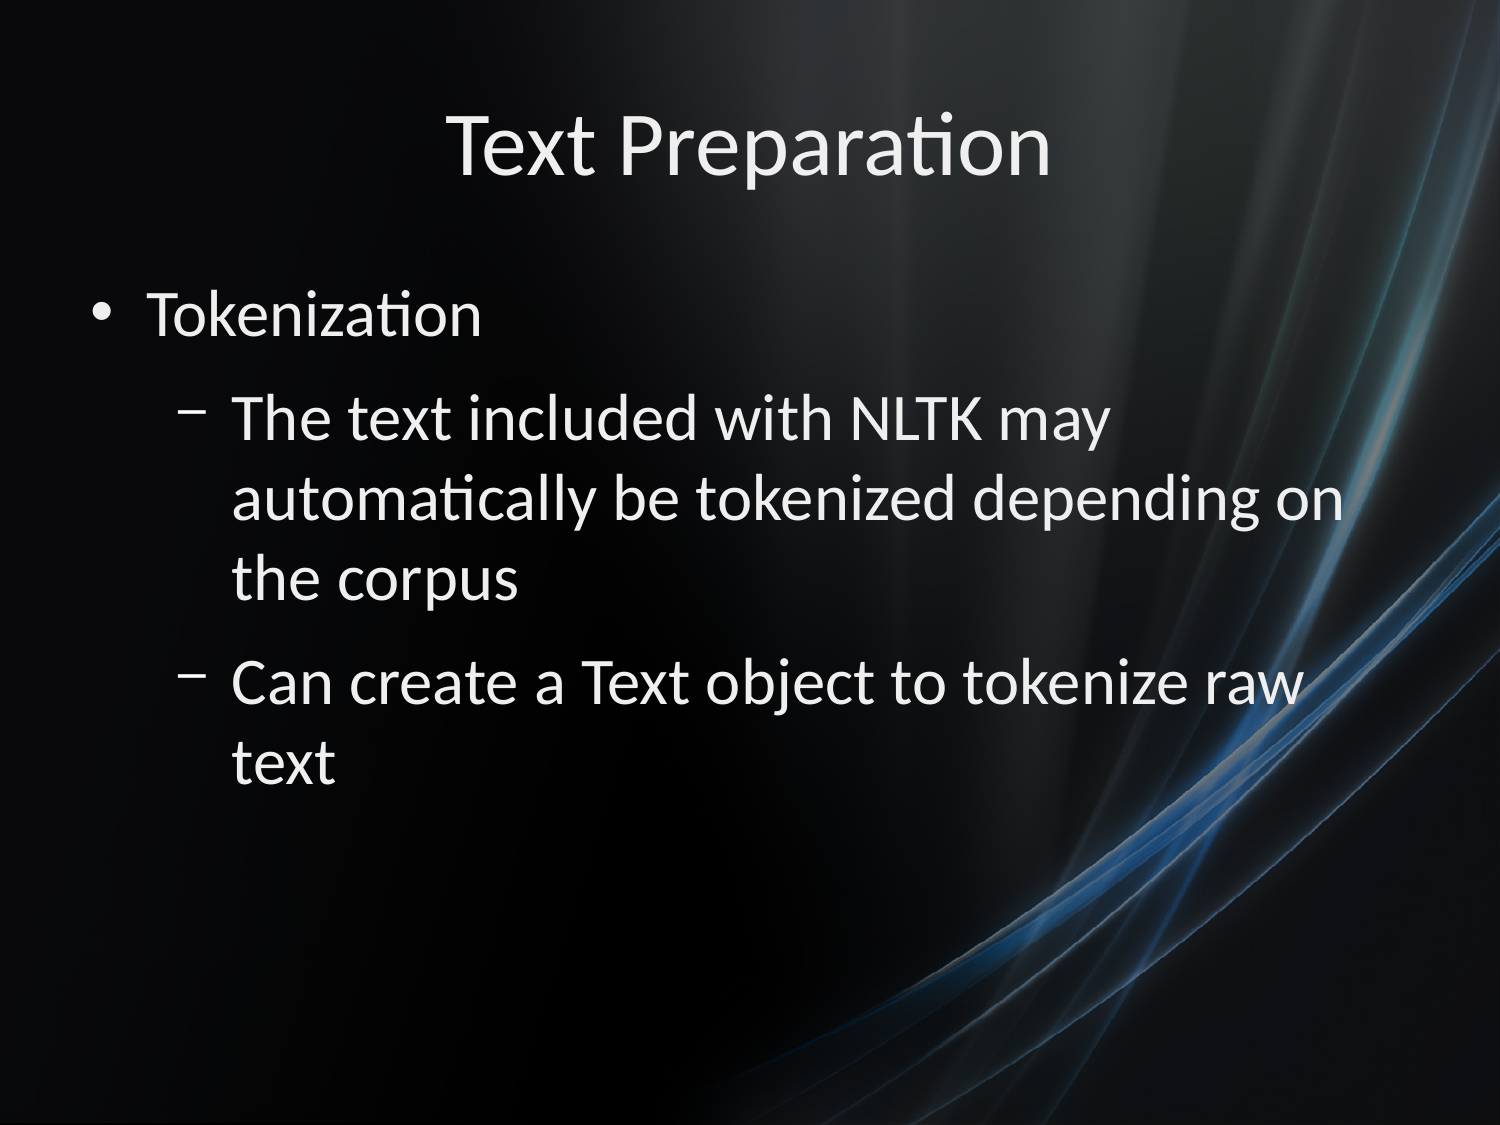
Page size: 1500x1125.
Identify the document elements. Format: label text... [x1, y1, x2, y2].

list Tokenization The text included with NLTK may automatically be tokenized depending on the corpus Can create a Text object to tokenize raw text [75, 262, 1425, 1005]
title Text Preparation [75, 45, 1425, 233]
text_box [0, 0, 1500, 1125]
